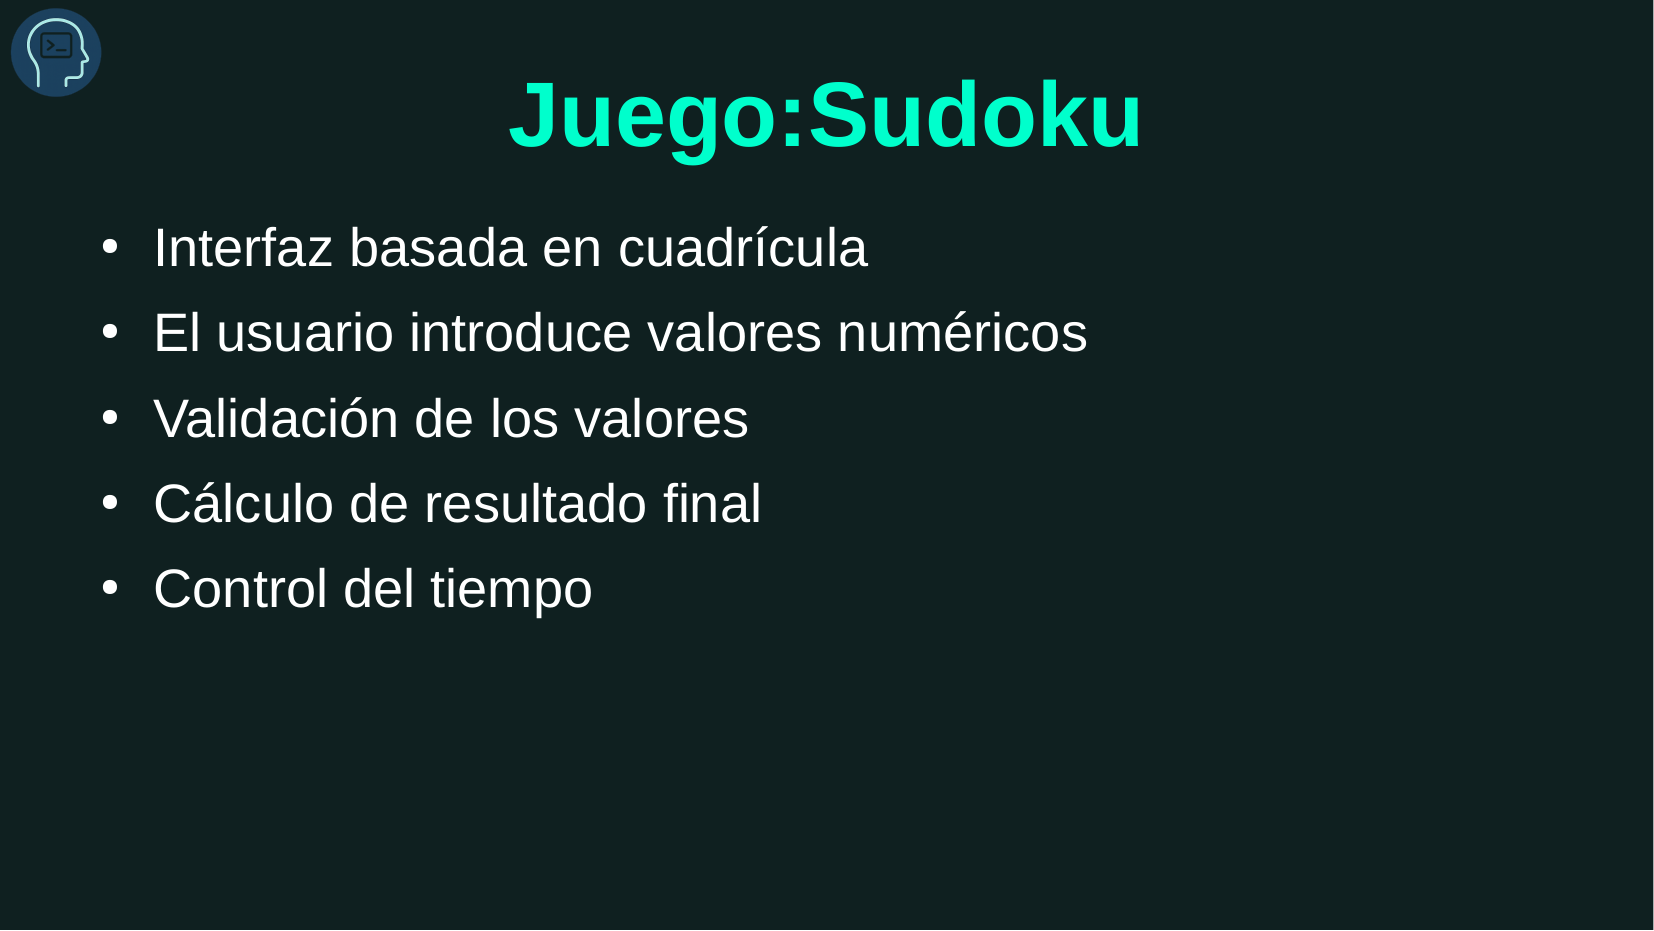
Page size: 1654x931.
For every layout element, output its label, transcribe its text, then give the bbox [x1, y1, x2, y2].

title Juego:Sudoku [82, 37, 1571, 193]
list Interfaz basada en cuadrícula El usuario introduce valores numéricos Validación de los valores Cálculo de resultado final Control del tiempo [82, 217, 1571, 758]
picture [0, 0, 130, 130]
